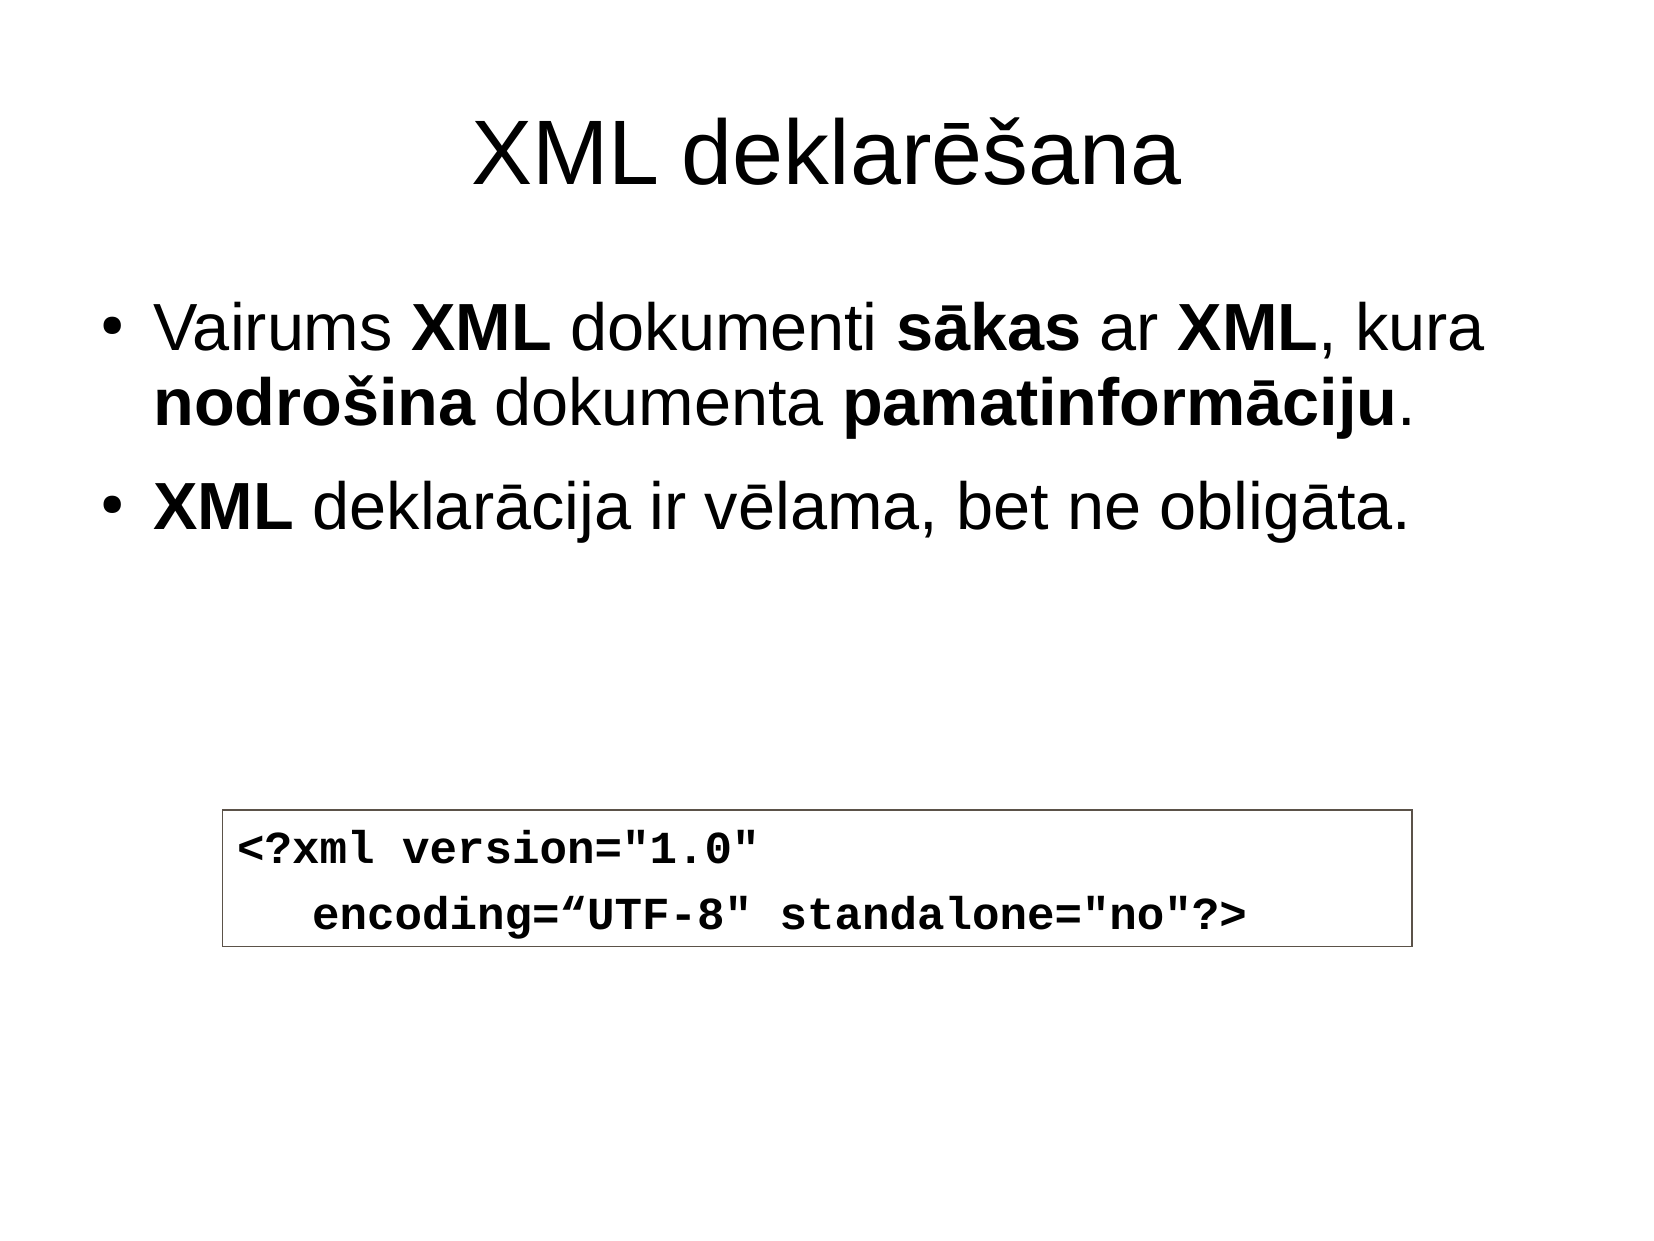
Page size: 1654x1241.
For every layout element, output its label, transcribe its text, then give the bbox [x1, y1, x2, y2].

title XML deklarēšana [82, 49, 1571, 257]
text_box <?xml version="1.0" encoding=“UTF-8" standalone="no"?> [222, 809, 1413, 947]
list Vairums XML dokumenti sākas ar XML, kura nodrošina dokumenta pamatinformāciju. XML deklarācija ir vēlama, bet ne obligāta. [82, 290, 1538, 1010]
